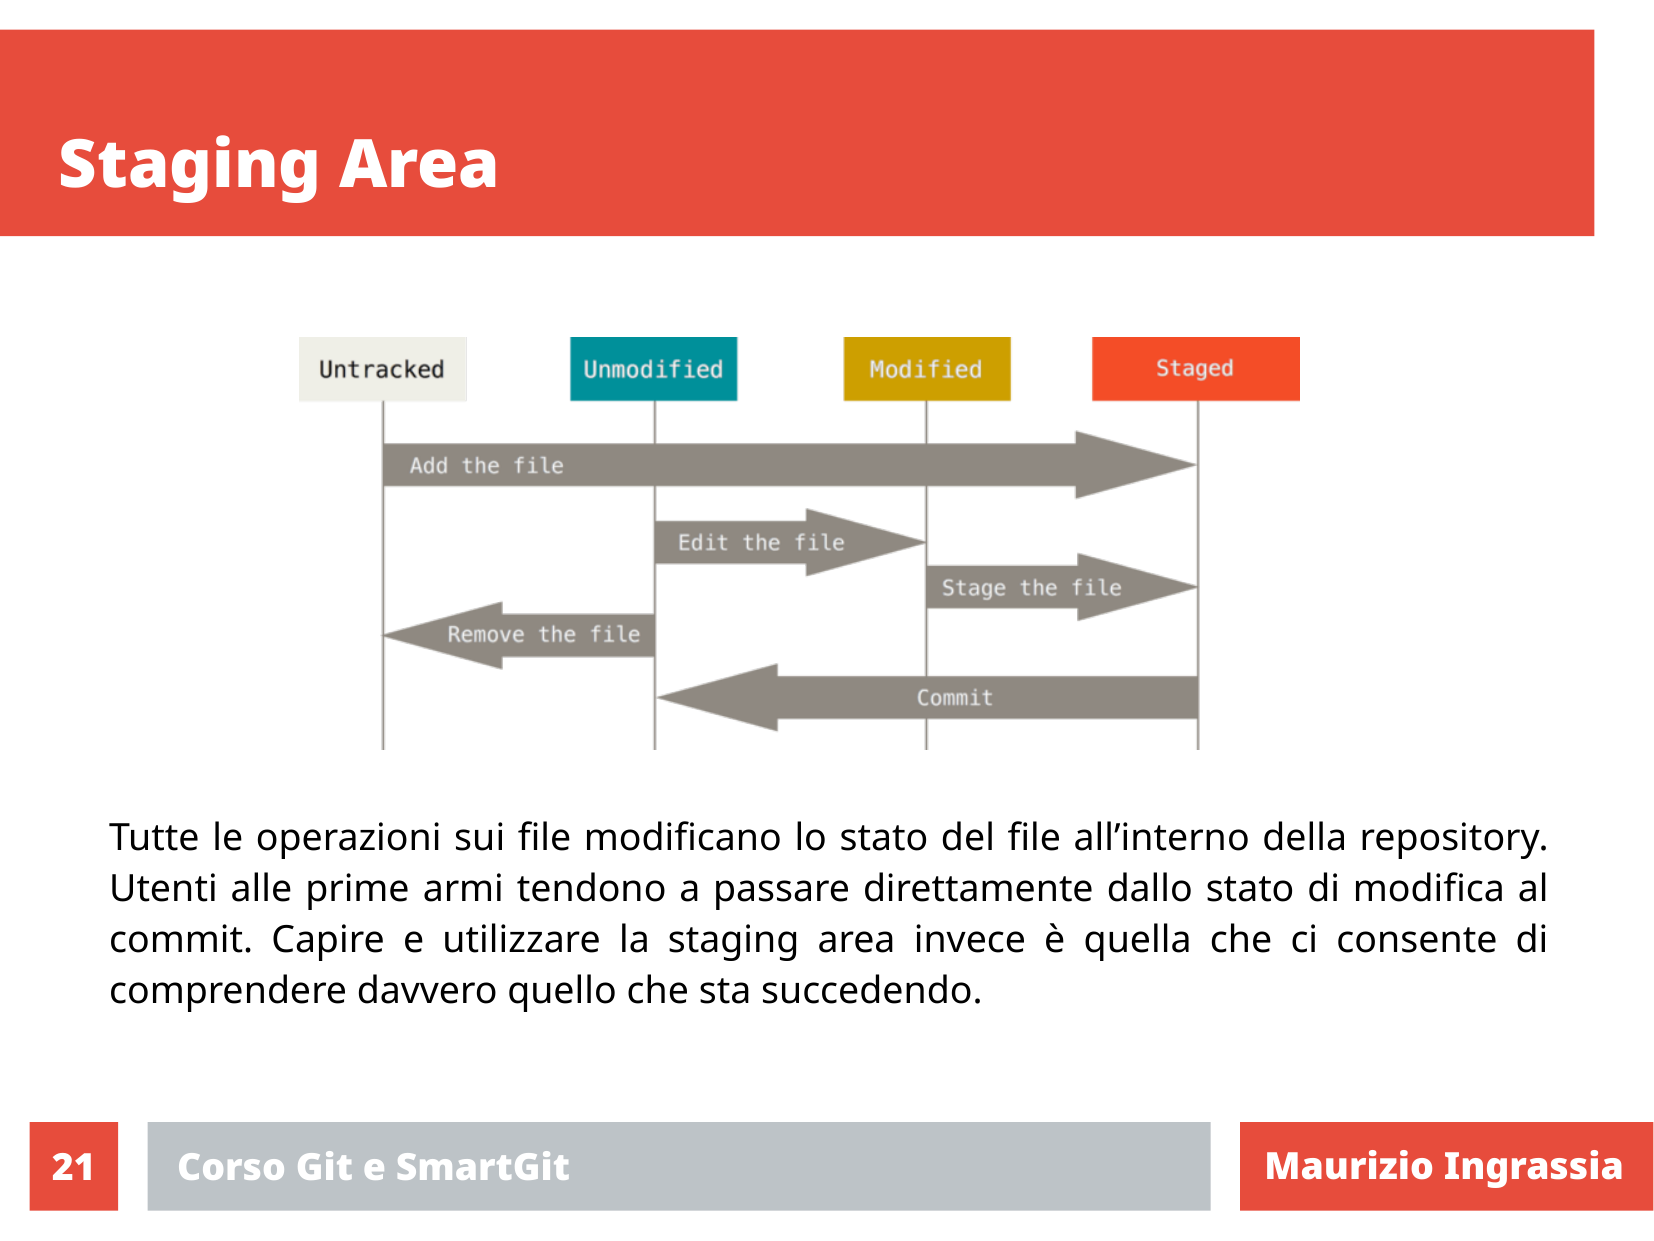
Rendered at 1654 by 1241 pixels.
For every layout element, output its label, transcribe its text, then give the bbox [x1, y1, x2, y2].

list [59, 324, 1565, 1093]
picture [299, 337, 1300, 751]
title Staging Area [59, 59, 1595, 207]
text_box Tutte le operazioni sui file modificano lo stato del file all’interno della repository. Utenti alle prime armi tendono a passare direttamente dallo stato di modifica al commit. Capire e utilizzare la staging area invece è quella che ci consente di comprendere davvero quello che sta succedendo. [94, 803, 1565, 1008]
